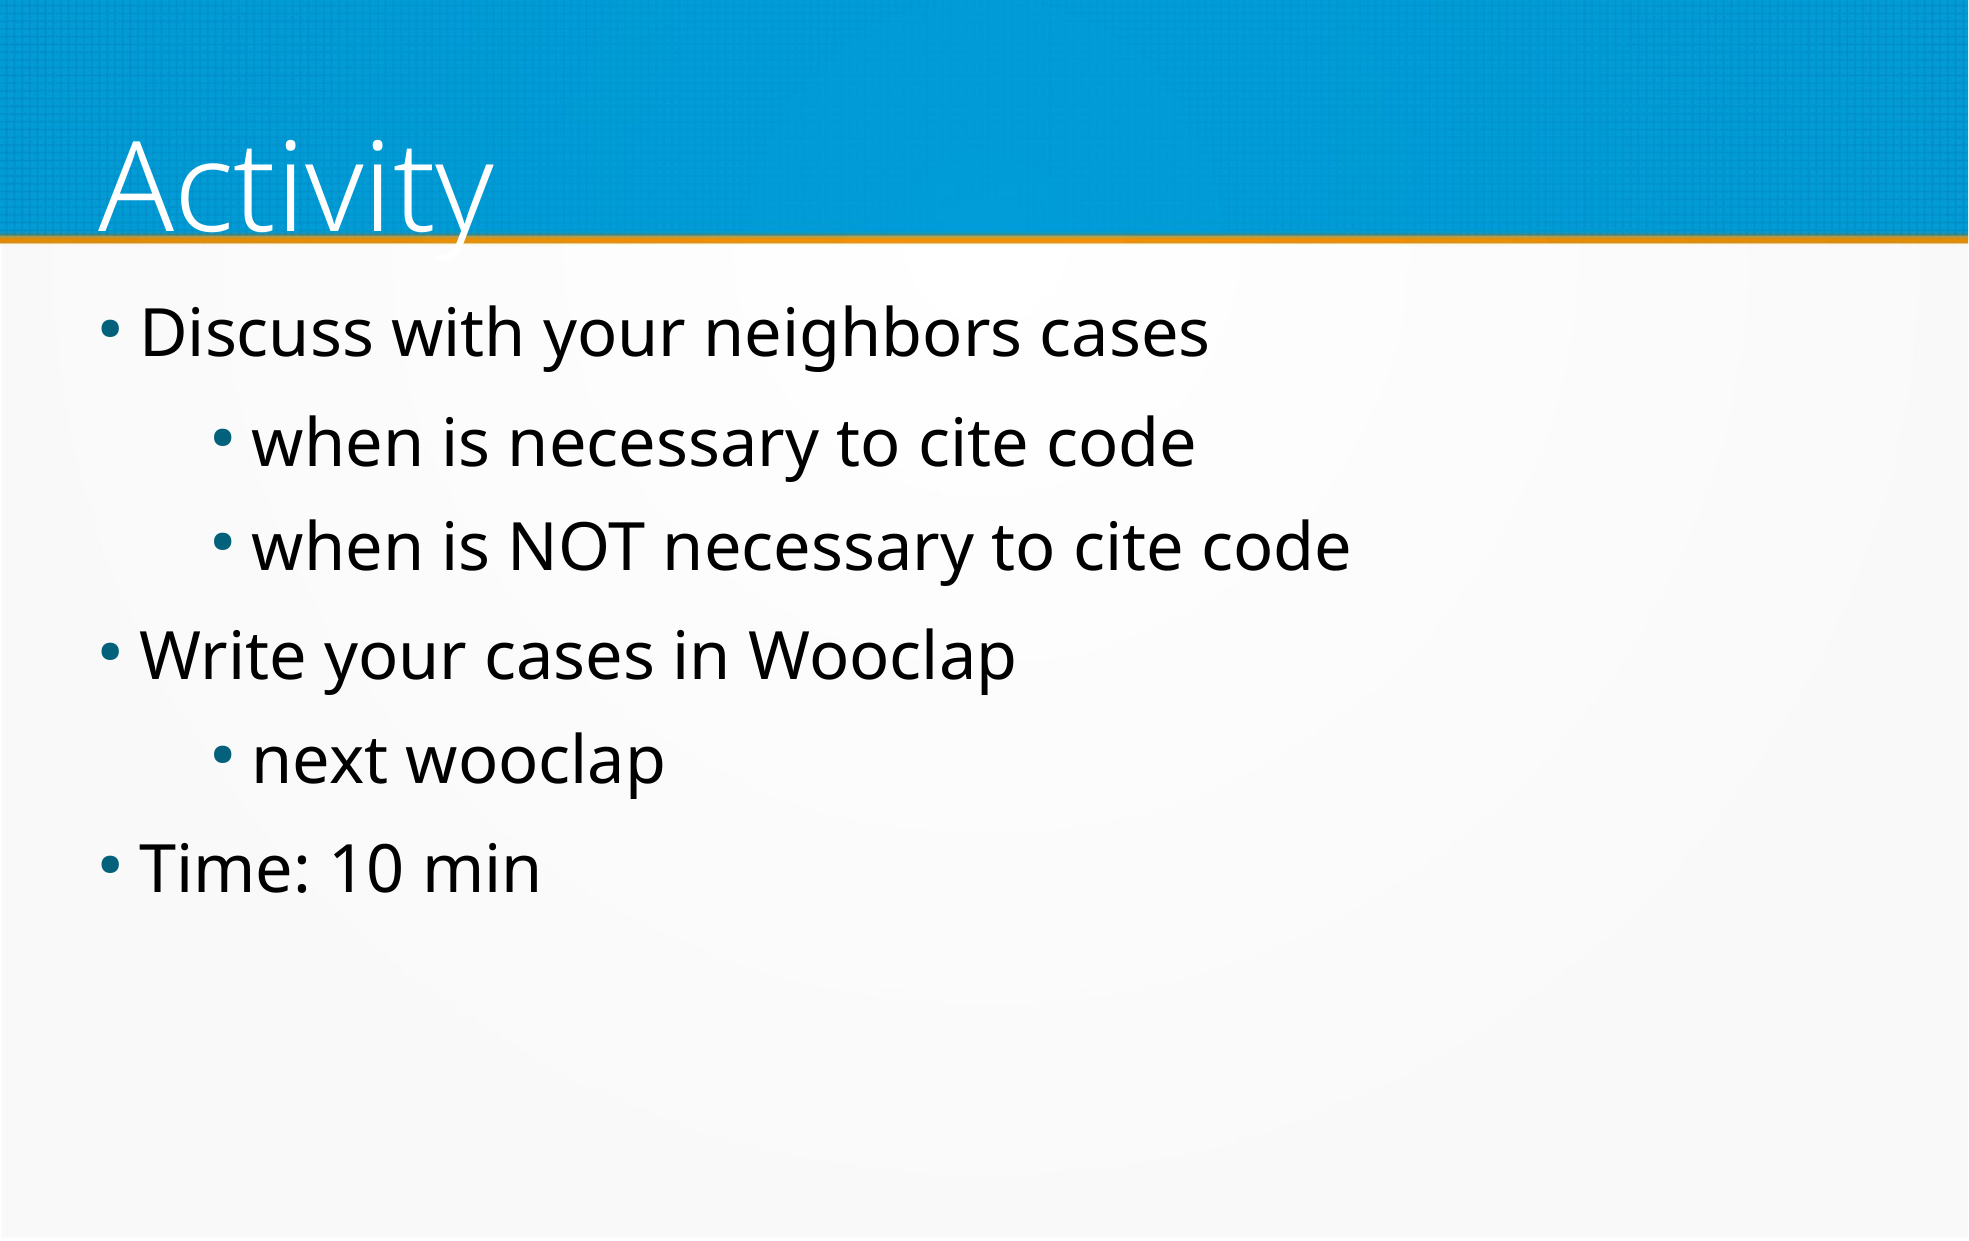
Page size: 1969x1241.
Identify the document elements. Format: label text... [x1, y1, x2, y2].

picture [0, 233, 1969, 1241]
title Activity [98, 49, 1870, 257]
list Discuss with your neighbors cases when is necessary to cite code when is NOT necessary to cite code Write your cases in Wooclap next wooclap Time: 10 min [98, 290, 1870, 1156]
